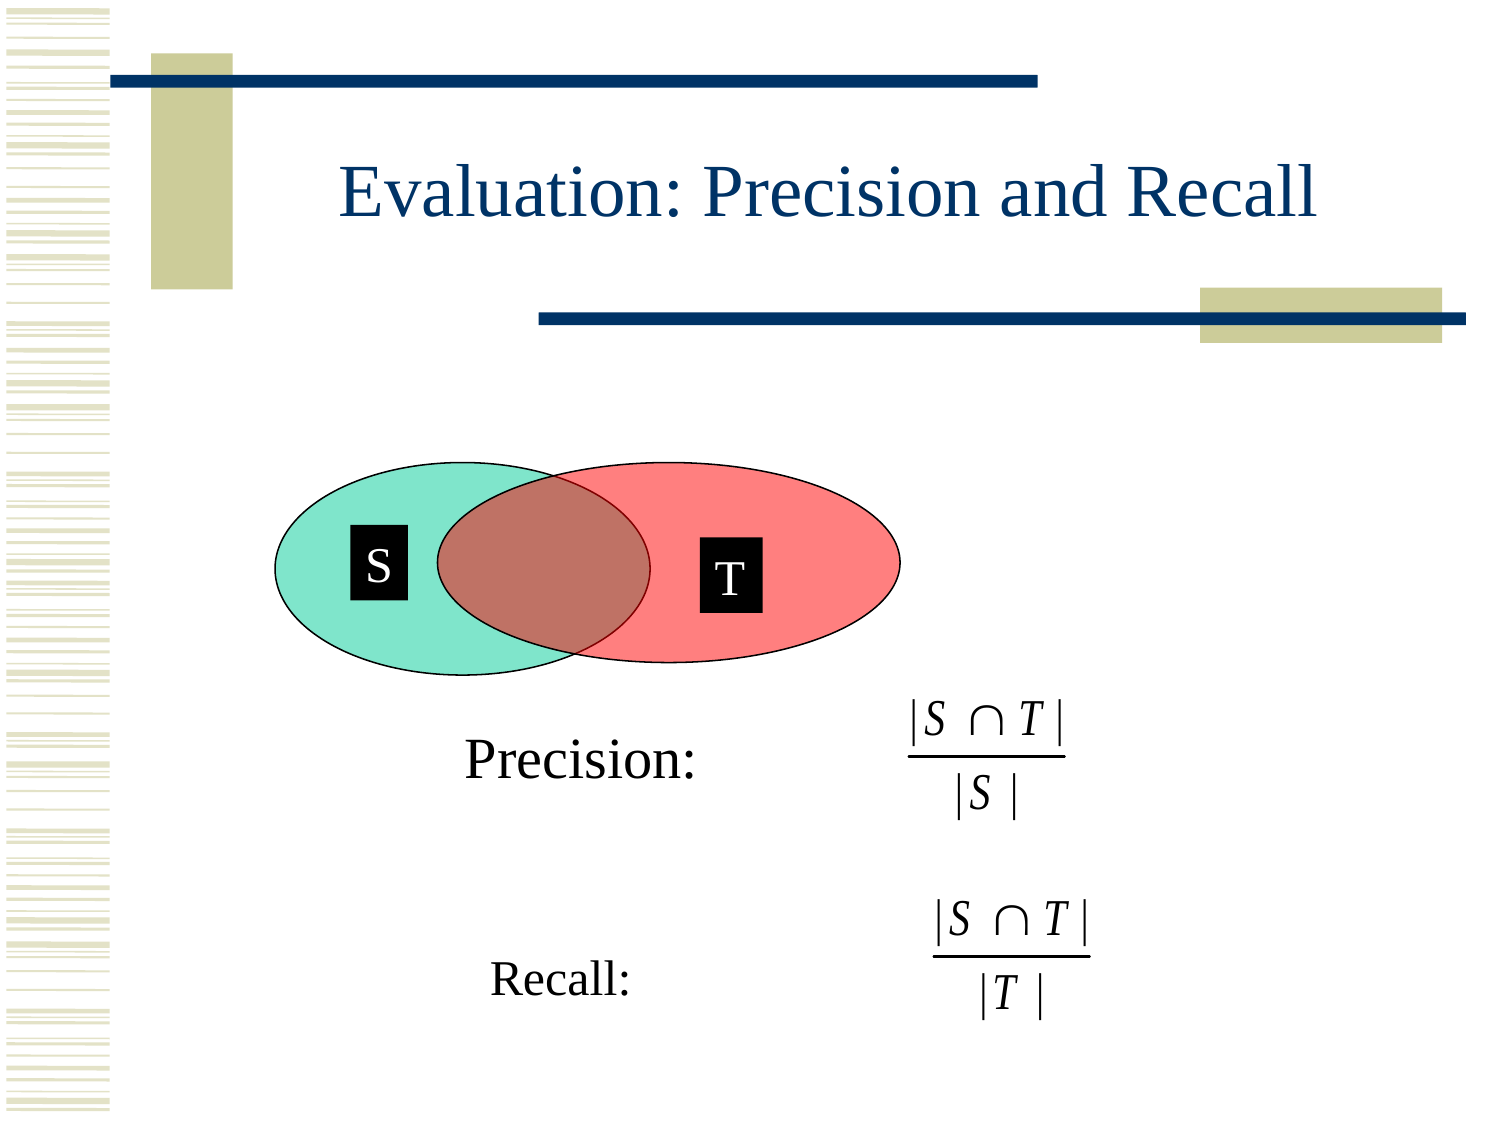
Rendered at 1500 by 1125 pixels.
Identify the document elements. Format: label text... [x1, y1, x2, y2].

chart [924, 887, 1102, 1035]
chart [900, 687, 1077, 835]
text_box [275, 462, 901, 676]
text_box Recall: [474, 937, 713, 1013]
text_box Precision: n [450, 712, 751, 858]
text_box S [350, 524, 408, 601]
title Evaluation: Precision and Recall [225, 86, 1433, 301]
text_box T [699, 537, 763, 613]
